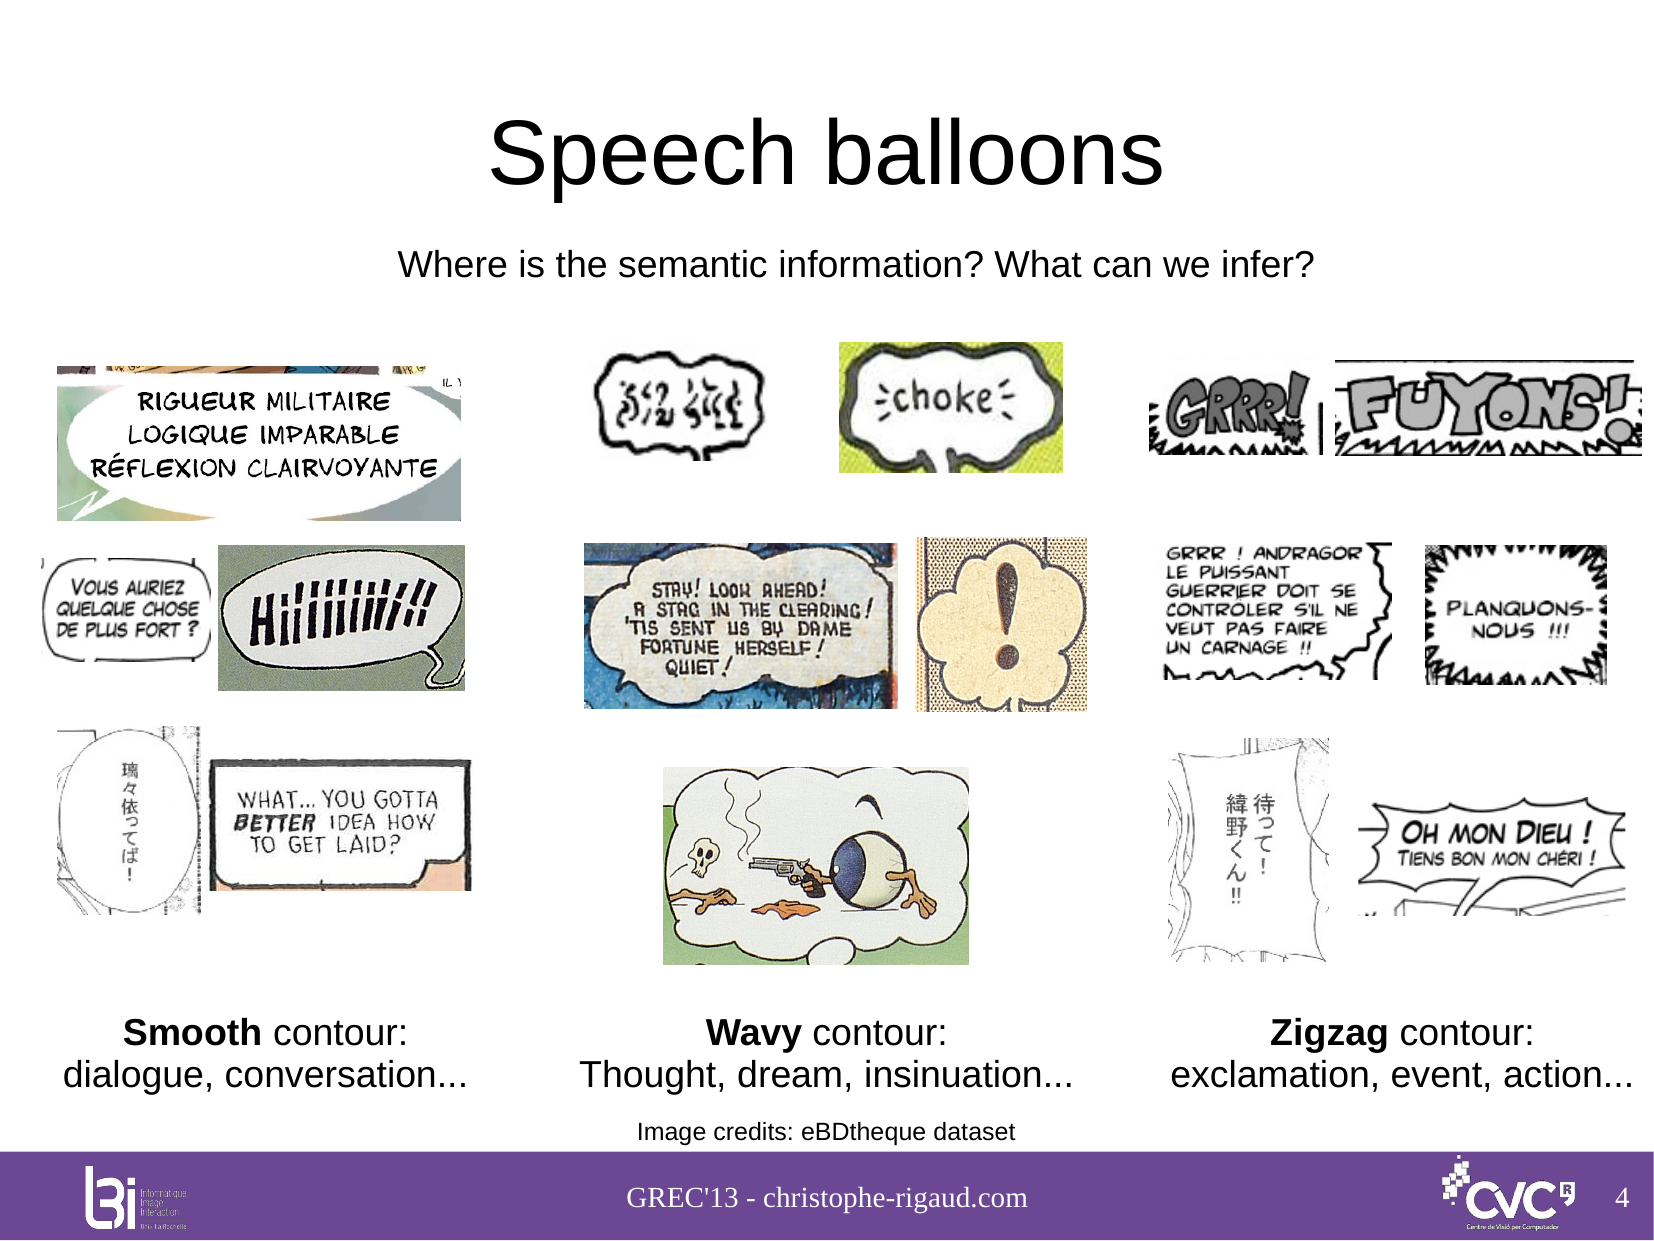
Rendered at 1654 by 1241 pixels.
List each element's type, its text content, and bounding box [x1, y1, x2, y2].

picture [663, 767, 969, 965]
picture [41, 558, 211, 662]
picture [1149, 357, 1323, 455]
text_box Wavy contour: Thought, dream, insinuation... [561, 1003, 1093, 1145]
picture [1168, 738, 1329, 962]
picture [590, 342, 768, 461]
picture [58, 1151, 214, 1241]
picture [206, 755, 473, 891]
text_box Zigzag contour: exclamation, event, action... [1151, 1003, 1654, 1145]
picture [57, 366, 461, 521]
text_box Smooth contour: dialogue, conversation... [29, 1003, 502, 1145]
picture [1438, 1149, 1579, 1232]
picture [1335, 360, 1642, 456]
title Speech balloons [82, 49, 1571, 257]
picture [1358, 797, 1626, 916]
picture [839, 342, 1063, 473]
text_box Where is the semantic information? What can we infer? [206, 236, 1506, 294]
picture [1425, 545, 1607, 686]
picture [218, 545, 465, 691]
picture [915, 537, 1087, 712]
text_box Image credits: eBDtheque dataset [590, 1110, 1063, 1154]
picture [57, 726, 201, 915]
picture [1157, 538, 1392, 680]
picture [584, 543, 898, 709]
